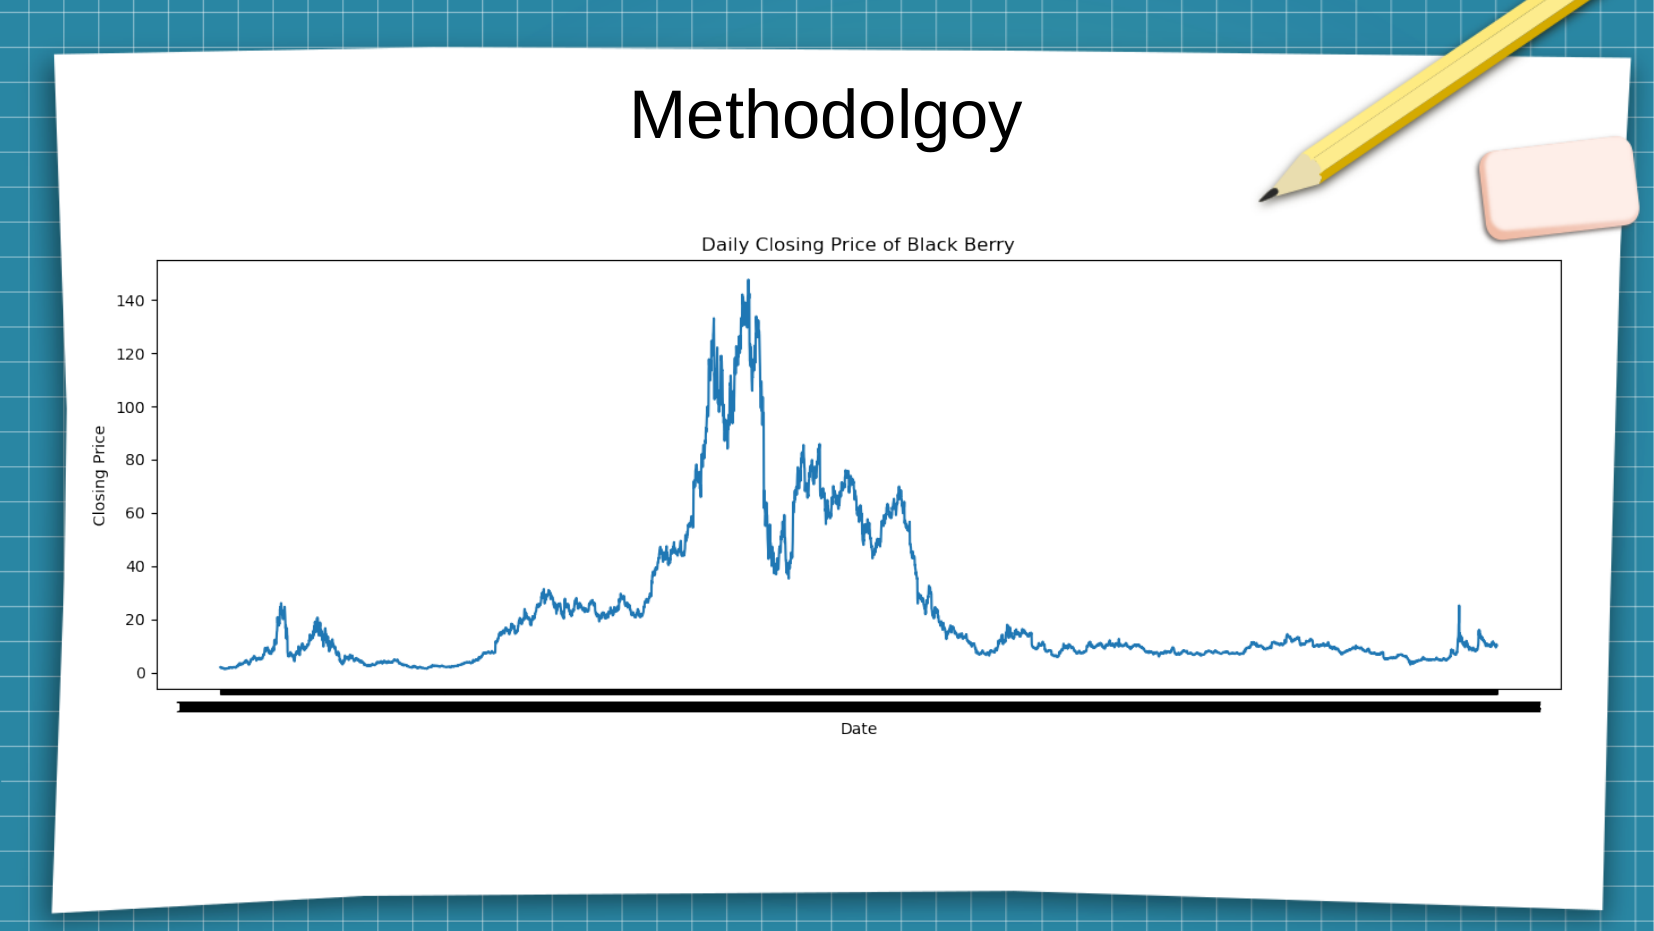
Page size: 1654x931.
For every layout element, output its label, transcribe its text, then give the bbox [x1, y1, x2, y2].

title Methodolgoy [82, 37, 1571, 193]
picture [0, 0, 1654, 931]
